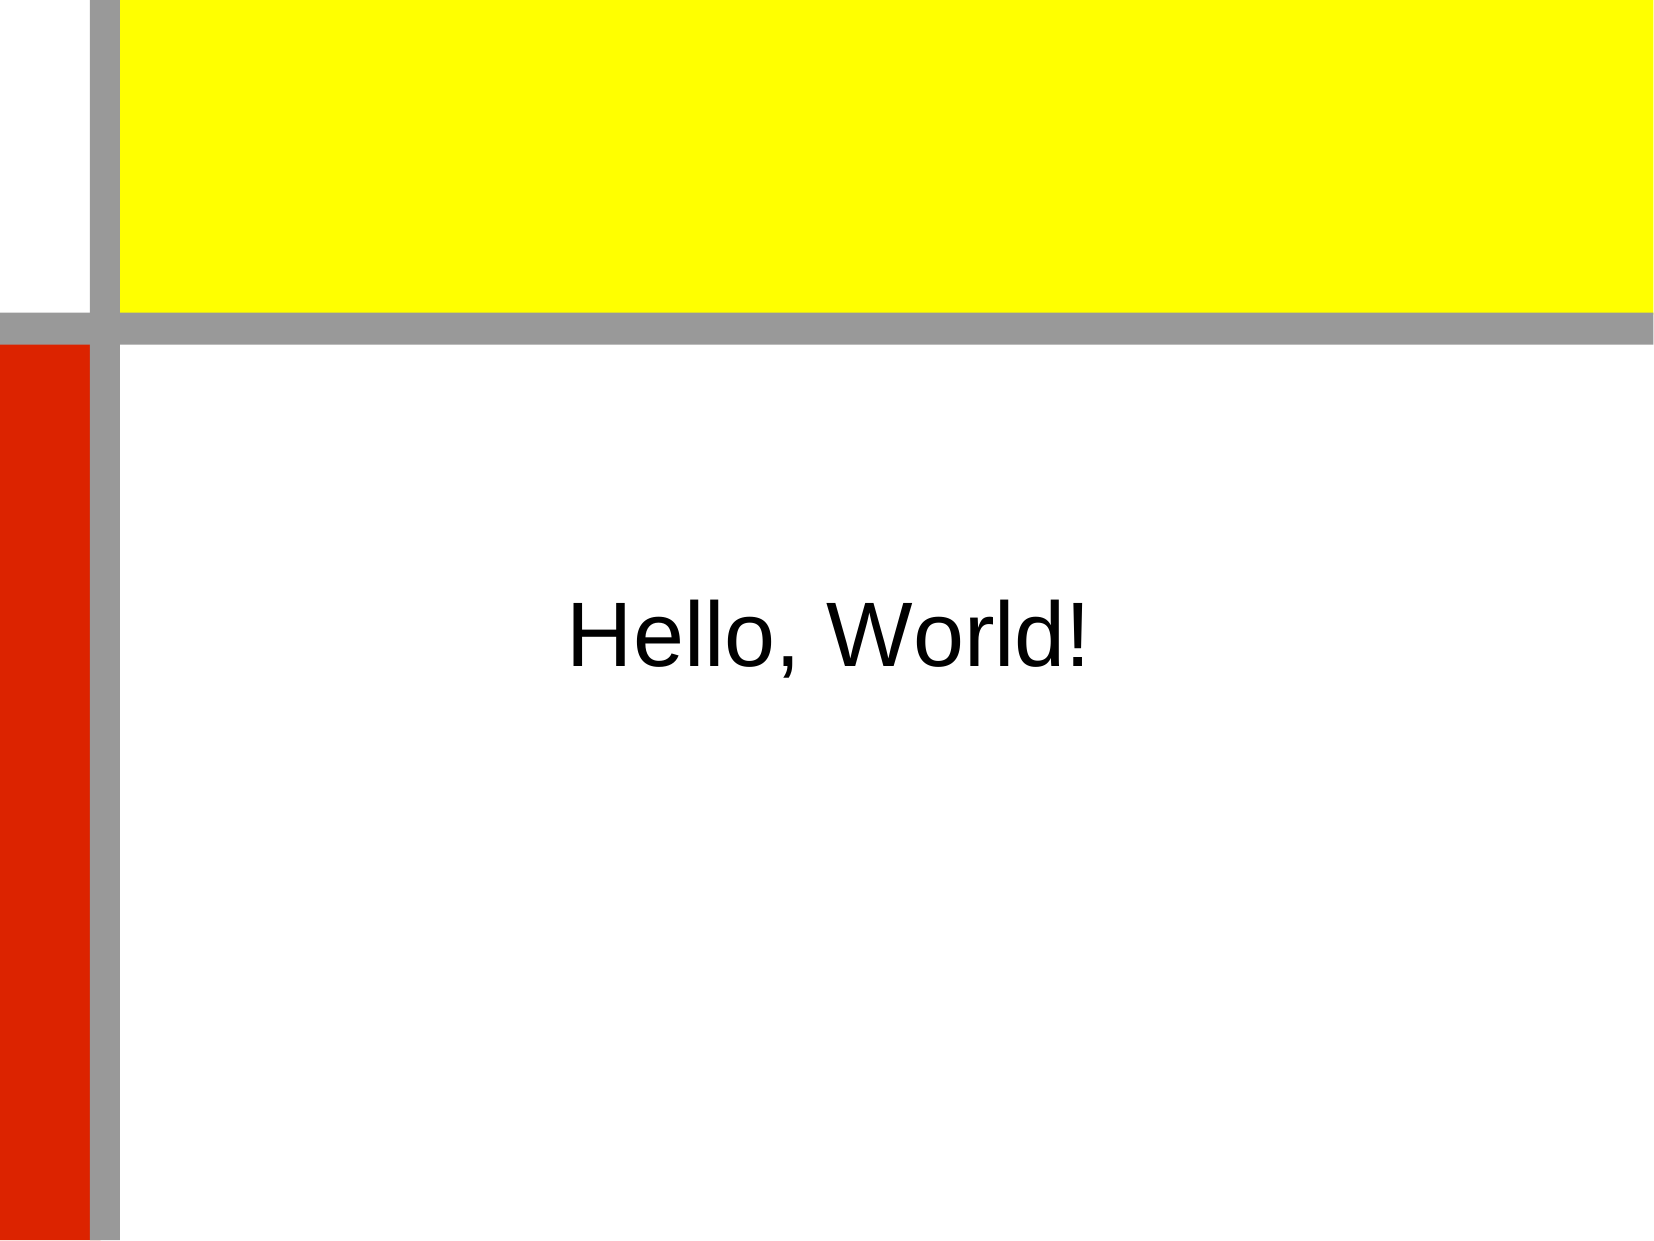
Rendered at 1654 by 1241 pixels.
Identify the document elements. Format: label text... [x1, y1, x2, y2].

title Hello, World! [123, 531, 1536, 739]
